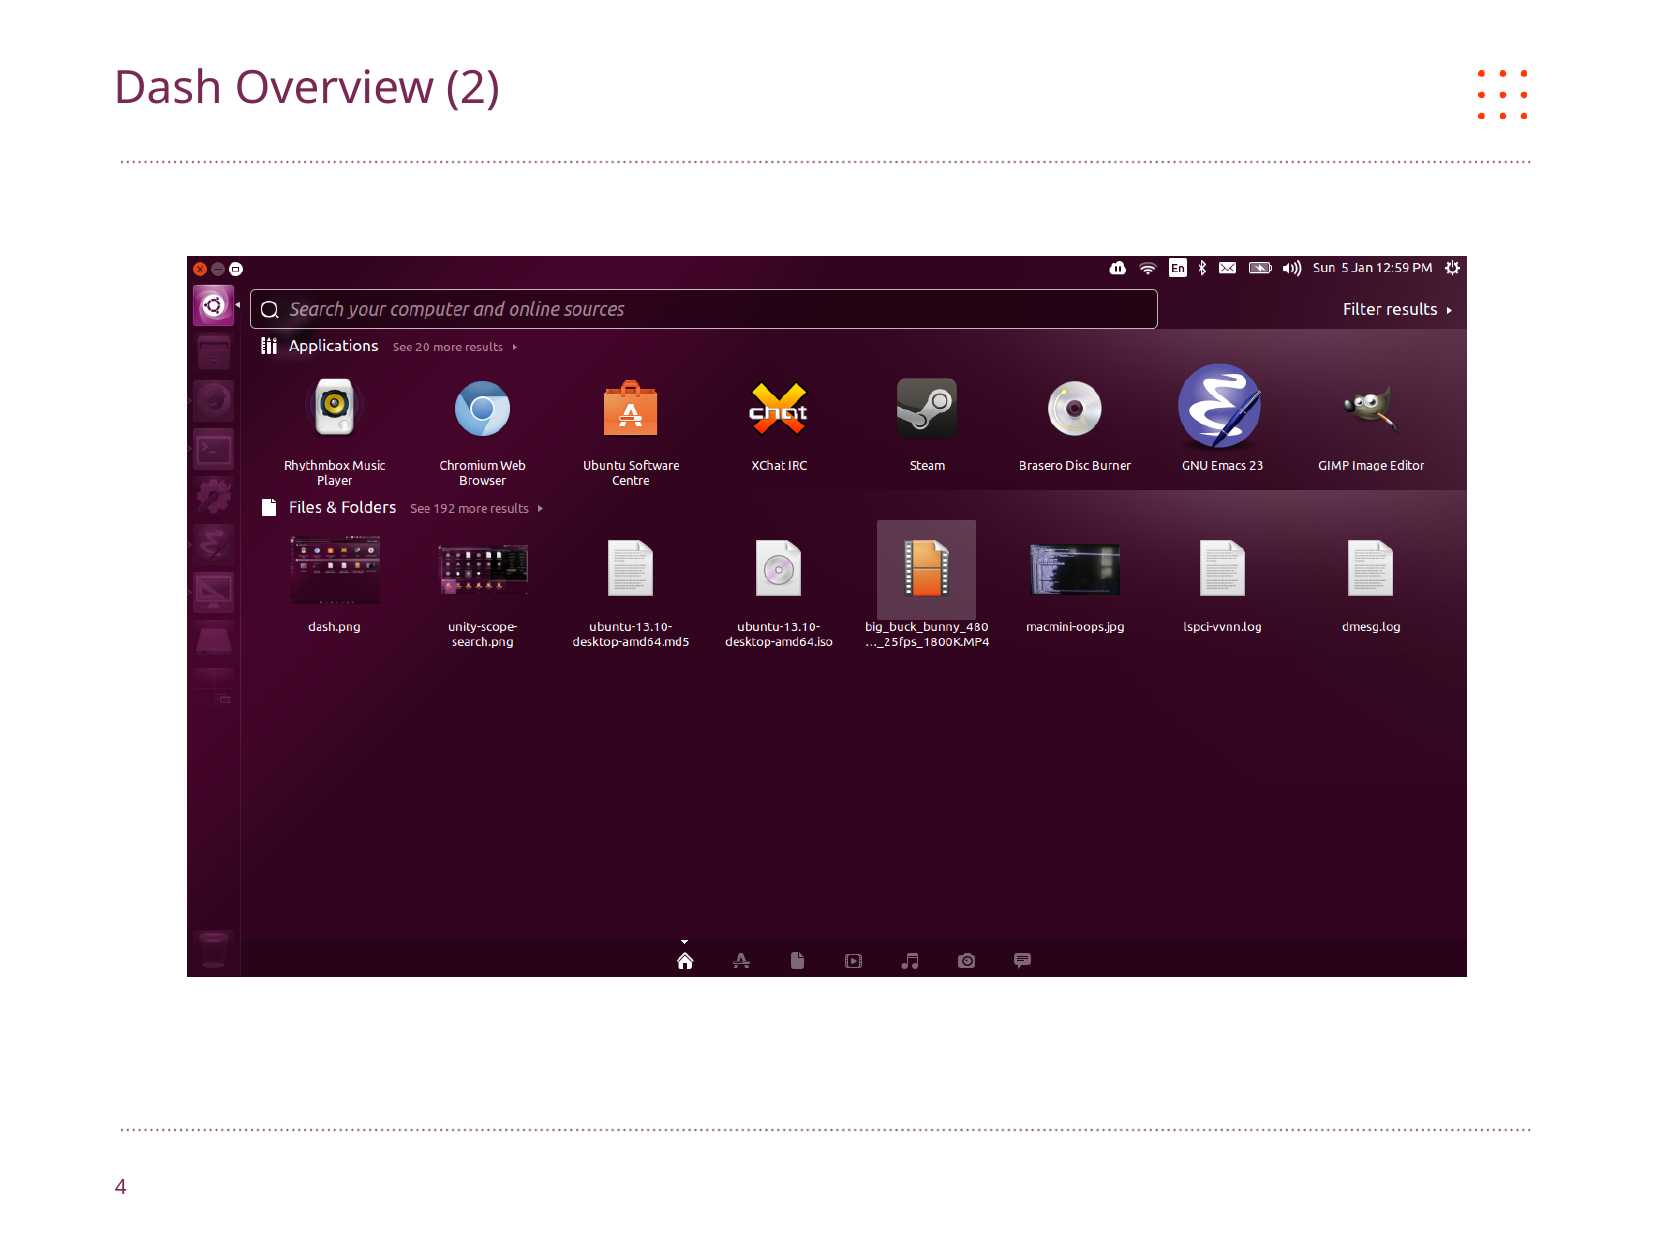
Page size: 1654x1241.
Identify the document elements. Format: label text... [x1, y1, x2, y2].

picture [1478, 70, 1527, 119]
picture [187, 256, 1467, 977]
picture [111, 1127, 1533, 1134]
title Dash Overview (2) [113, 48, 1382, 124]
picture [111, 159, 1533, 166]
